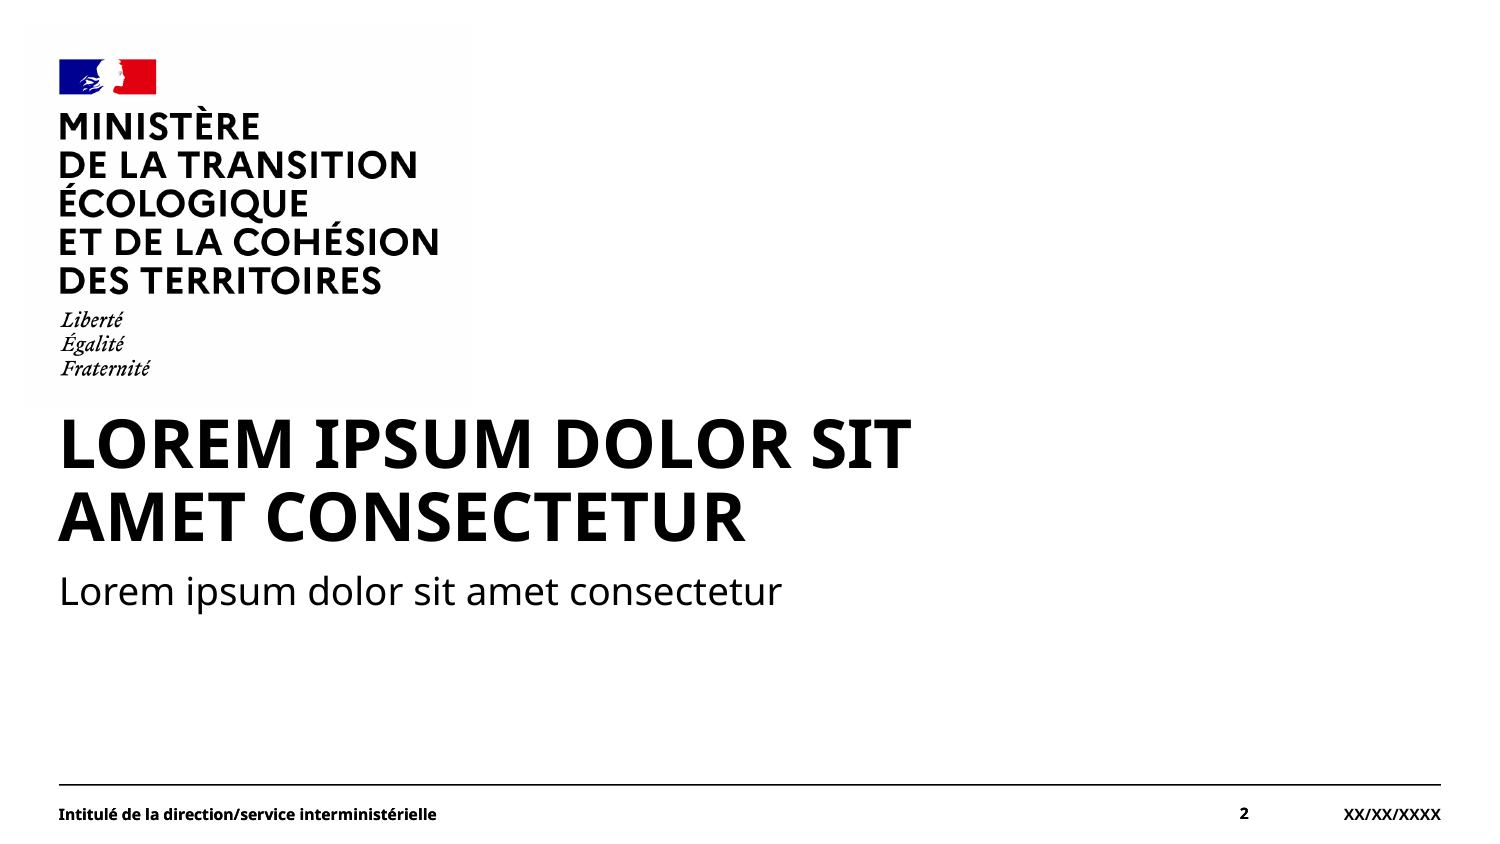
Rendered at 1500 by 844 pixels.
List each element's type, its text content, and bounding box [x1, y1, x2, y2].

footer Intitulé de la direction/service interministérielle [59, 784, 1027, 844]
picture [24, 24, 472, 410]
slide_number XX/XX/XXXX [1249, 784, 1441, 844]
list Lorem ipsum dolor sit amet consectetur Lorem ipsum dolor sit amet consectetur [59, 410, 1441, 726]
slide_number <numéro> [1027, 784, 1249, 844]
